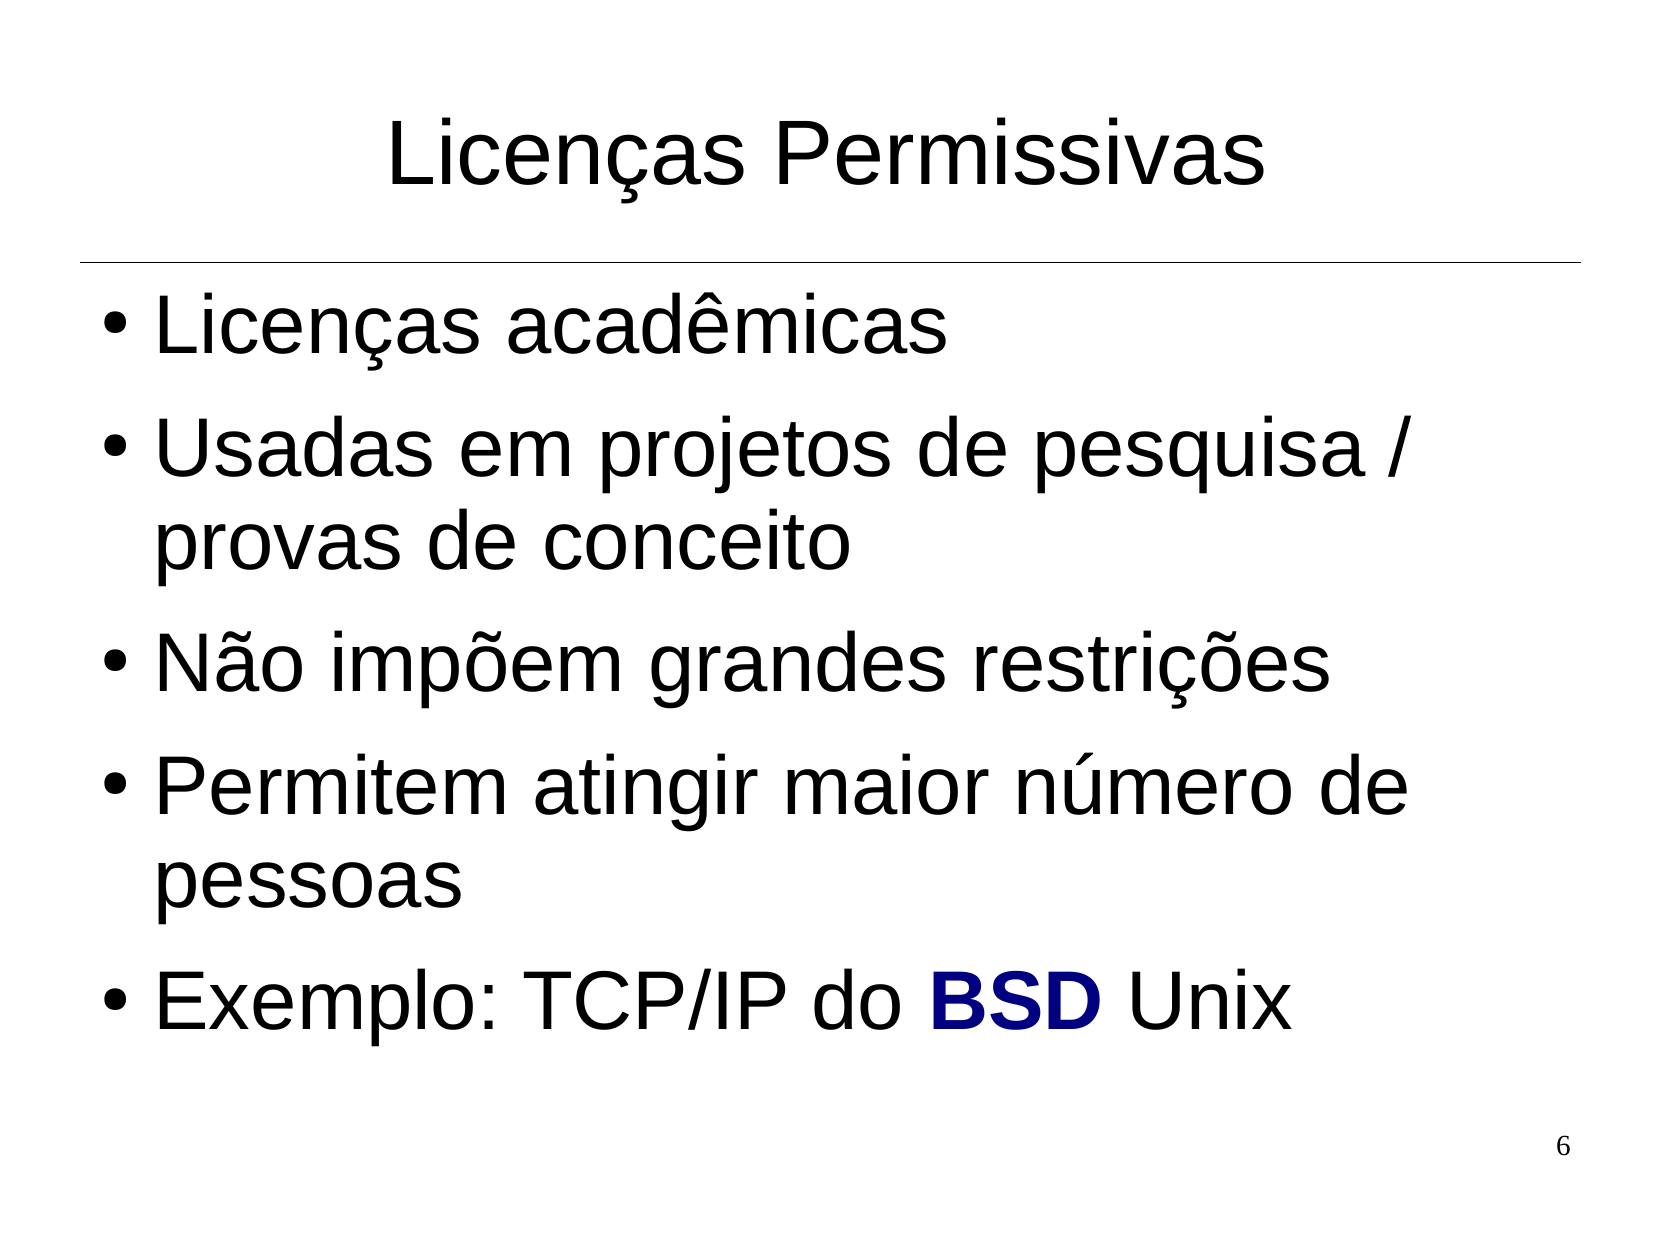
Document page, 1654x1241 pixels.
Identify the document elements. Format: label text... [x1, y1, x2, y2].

list Licenças acadêmicas Usadas em projetos de pesquisa / provas de conceito Não impõem grandes restrições Permitem atingir maior número de pessoas Exemplo: TCP/IP do BSD Unix [82, 278, 1571, 1024]
title Licenças Permissivas [82, 56, 1571, 250]
